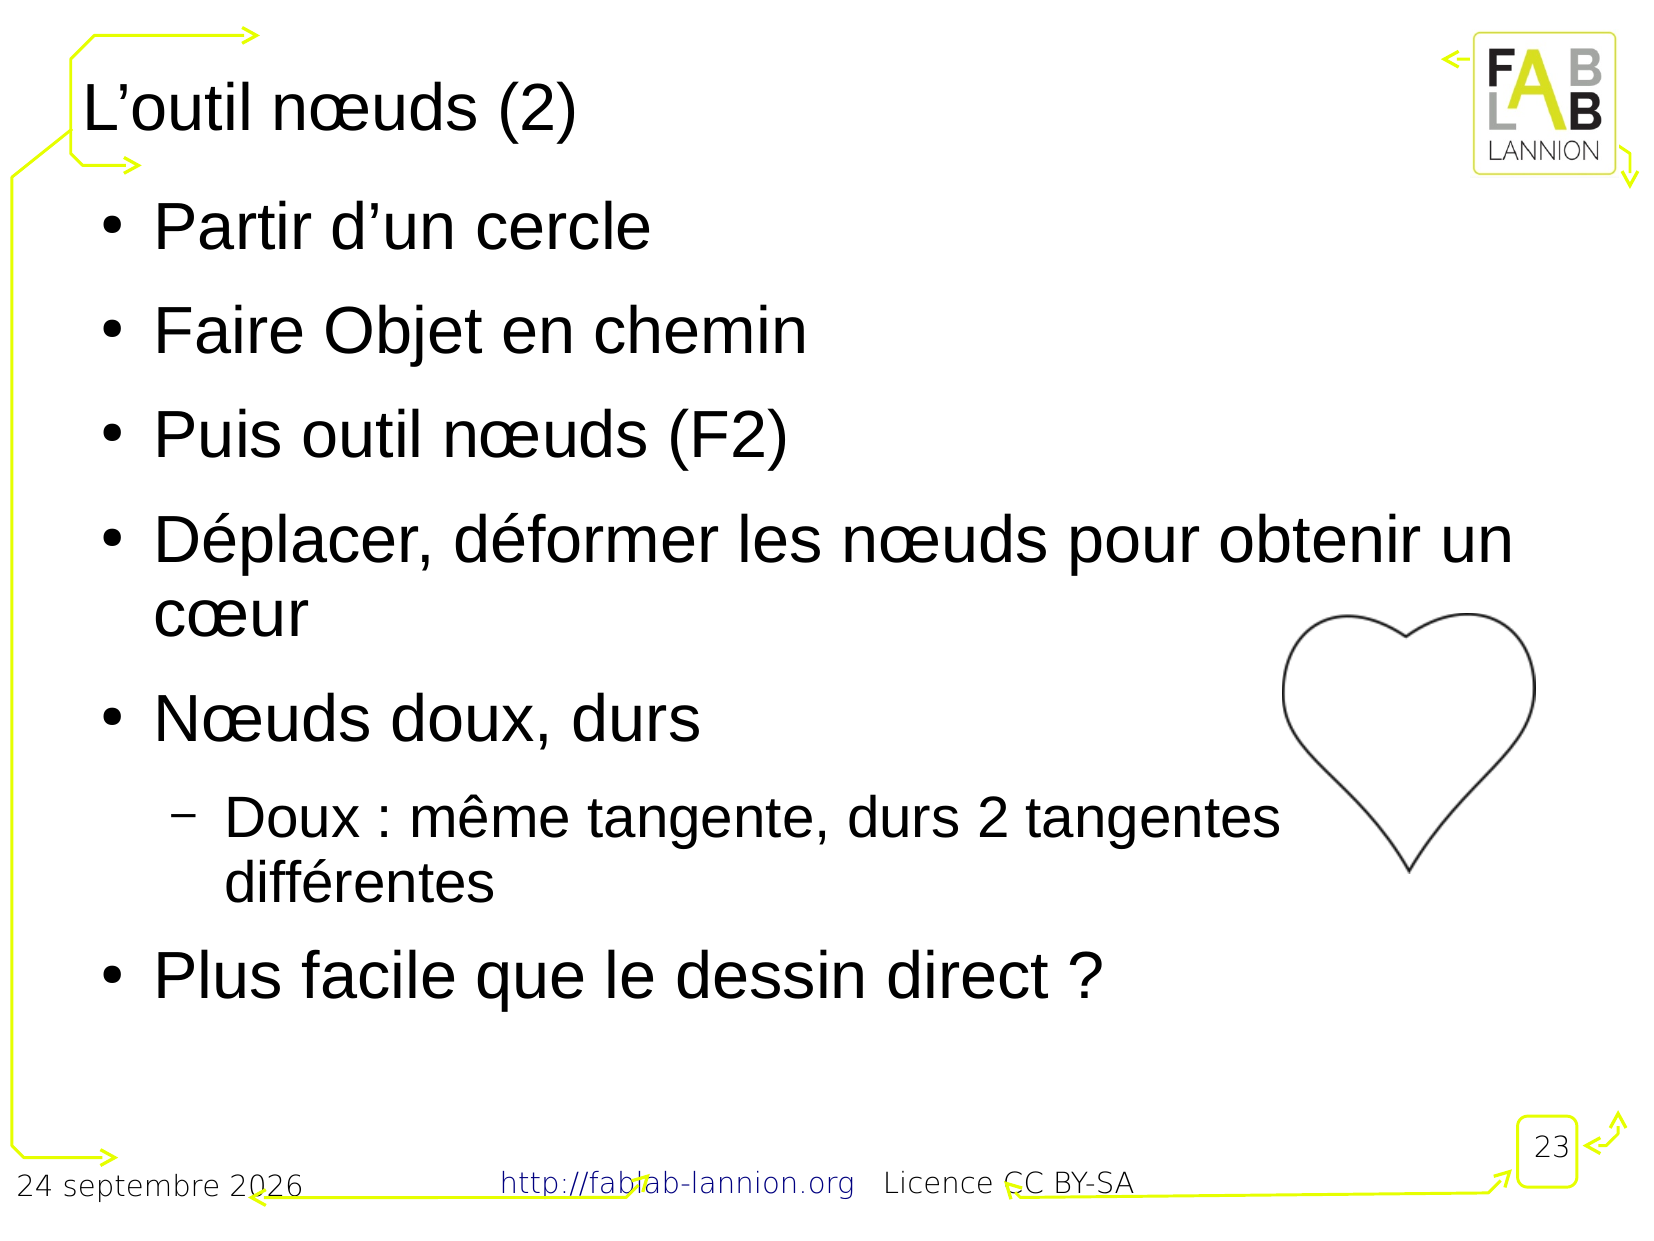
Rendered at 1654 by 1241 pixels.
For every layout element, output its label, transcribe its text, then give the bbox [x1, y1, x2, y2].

title L’outil nœuds (2) [82, 49, 1441, 166]
picture [1282, 613, 1536, 875]
picture [1470, 29, 1619, 178]
list Partir d’un cercle Faire Objet en chemin Puis outil nœuds (F2) Déplacer, déformer les nœuds pour obtenir un cœur Nœuds doux, durs Doux : même tangente, durs 2 tangentes différentes Plus facile que le dessin direct ? [82, 188, 1571, 998]
